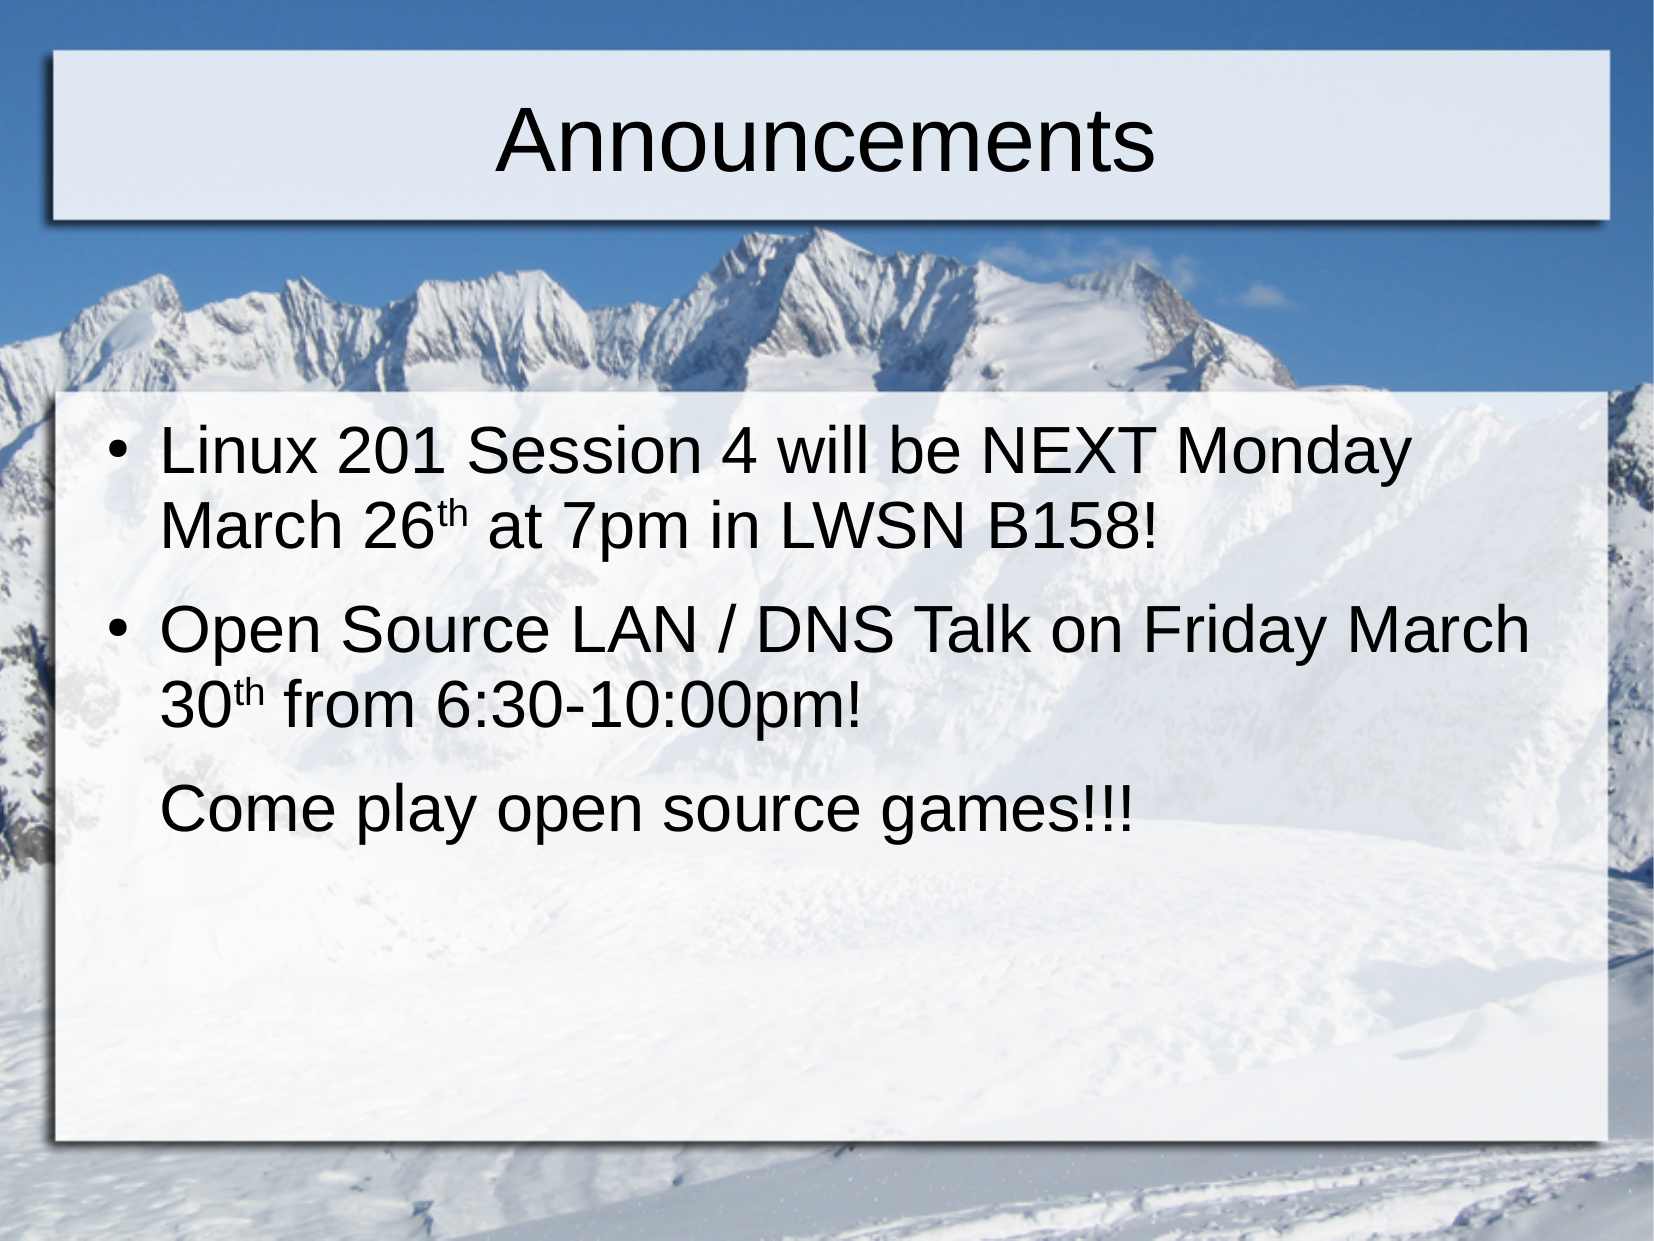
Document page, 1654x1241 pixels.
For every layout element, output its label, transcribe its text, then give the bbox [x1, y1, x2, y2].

title Announcements [59, 61, 1595, 219]
list Linux 201 Session 4 will be NEXT Monday March 26th at 7pm in LWSN B158! Open Source LAN / DNS Talk on Friday March 30th from 6:30-10:00pm! Come play open source games!!! [88, 413, 1571, 1232]
picture [0, 0, 1654, 1241]
